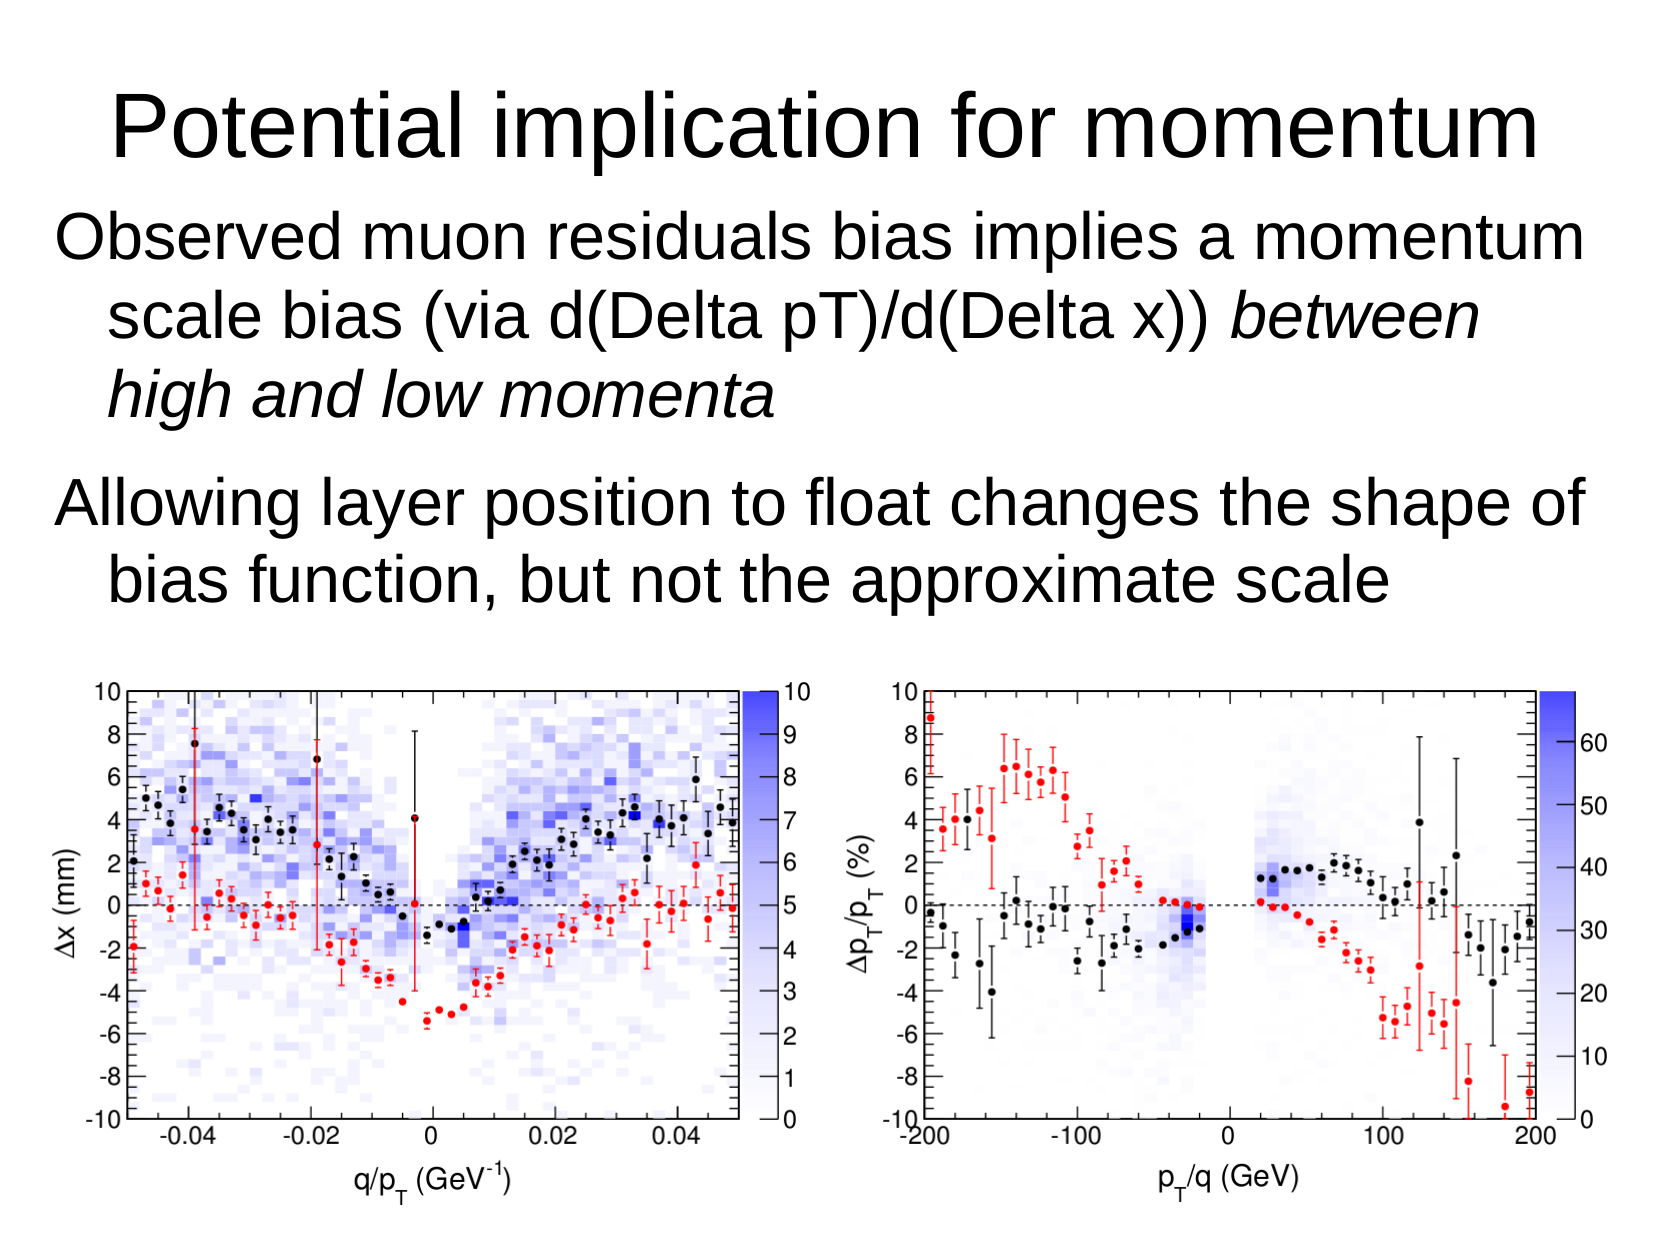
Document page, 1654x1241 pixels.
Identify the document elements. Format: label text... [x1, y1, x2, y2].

list Observed muon residuals bias implies a momentum scale bias (via d(Delta pT)/d(Delta x))‏ between high and low momenta Allowing layer position to float changes the shape of bias function, but not the approximate scale [37, 195, 1613, 642]
picture [25, 665, 814, 1215]
title Potential implication for momentum [82, 19, 1571, 195]
picture [822, 665, 1611, 1215]
